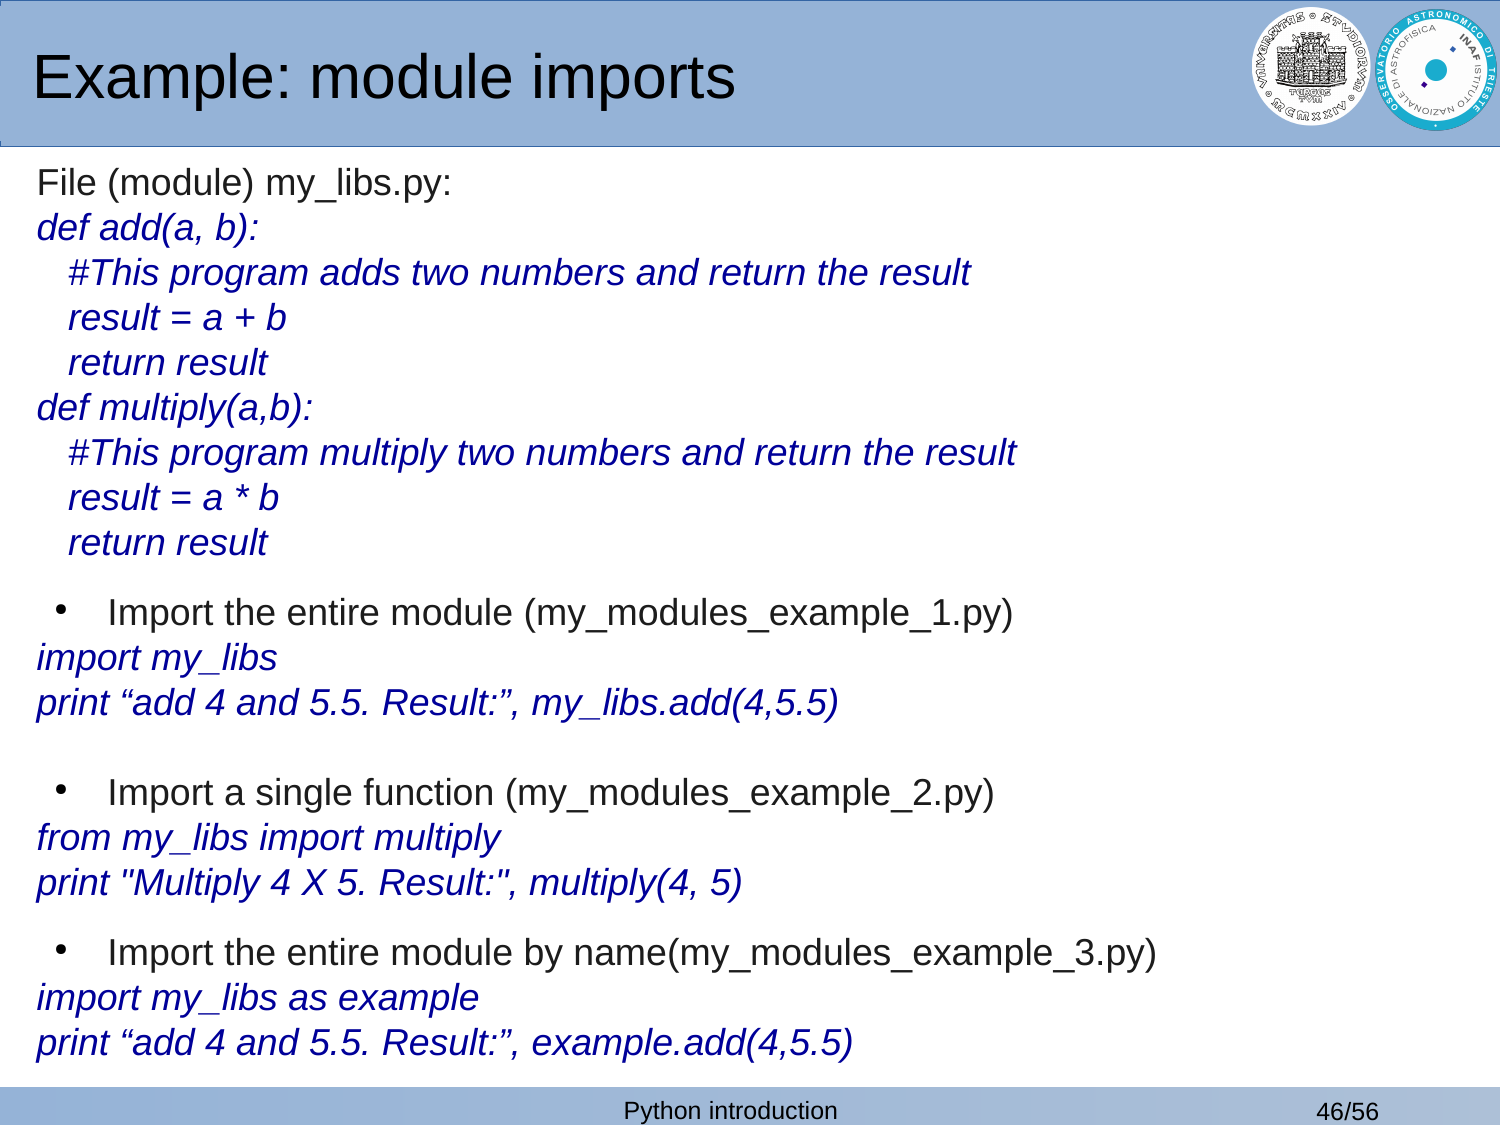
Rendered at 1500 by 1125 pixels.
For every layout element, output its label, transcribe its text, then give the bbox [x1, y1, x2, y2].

list File (module) my_libs.py: def add(a, b): #This program adds two numbers and return the result result = a + b return result def multiply(a,b): #This program multiply two numbers and return the result result = a * b return result Import the entire module (my_modules_example_1.py) import my_libs print “add 4 and 5.5. Result:”, my_libs.add(4,5.5) Import a single function (my_modules_example_2.py) from my_libs import multiply print "Multiply 4 X 5. Result:", multiply(4, 5) Import the entire module by name(my_modules_example_3.py) import my_libs as example print “add 4 and 5.5. Result:”, example.add(4,5.5) [21, 150, 1455, 1087]
picture [1252, 0, 1500, 156]
text_box Example: module imports [0, 5, 1243, 141]
